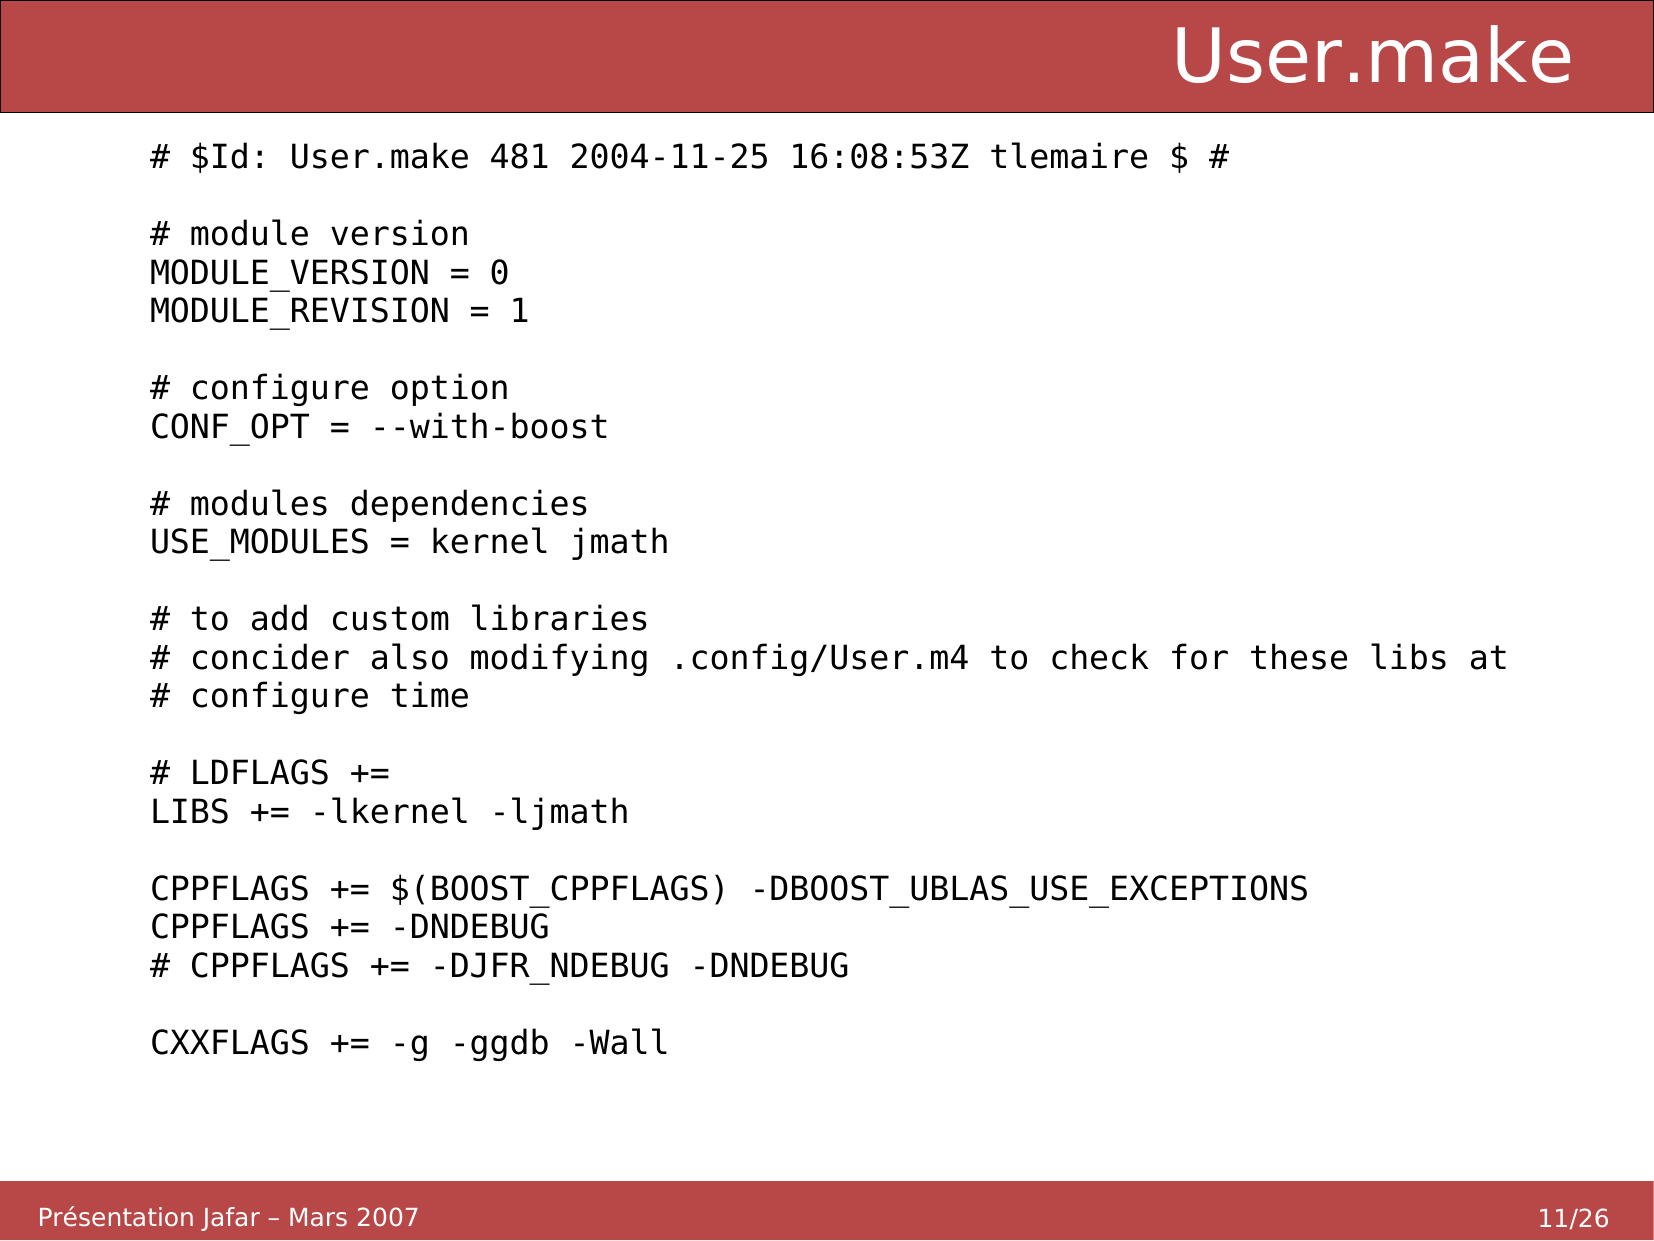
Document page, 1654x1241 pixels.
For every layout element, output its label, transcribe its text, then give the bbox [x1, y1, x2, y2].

title User.make [0, 0, 1654, 113]
text_box # $Id: User.make 481 2004-11-25 16:08:53Z tlemaire $ # # module version MODULE_VERSION = 0 MODULE_REVISION = 1 # configure option CONF_OPT = --with-boost # modules dependencies USE_MODULES = kernel jmath # to add custom libraries # concider also modifying .config/User.m4 to check for these libs at # configure time # LDFLAGS += LIBS += -lkernel -ljmath CPPFLAGS += $(BOOST_CPPFLAGS) -DBOOST_UBLAS_USE_EXCEPTIONS CPPFLAGS += -DNDEBUG # CPPFLAGS += -DJFR_NDEBUG -DNDEBUG CXXFLAGS += -g -ggdb -Wall [150, 137, 1532, 1063]
